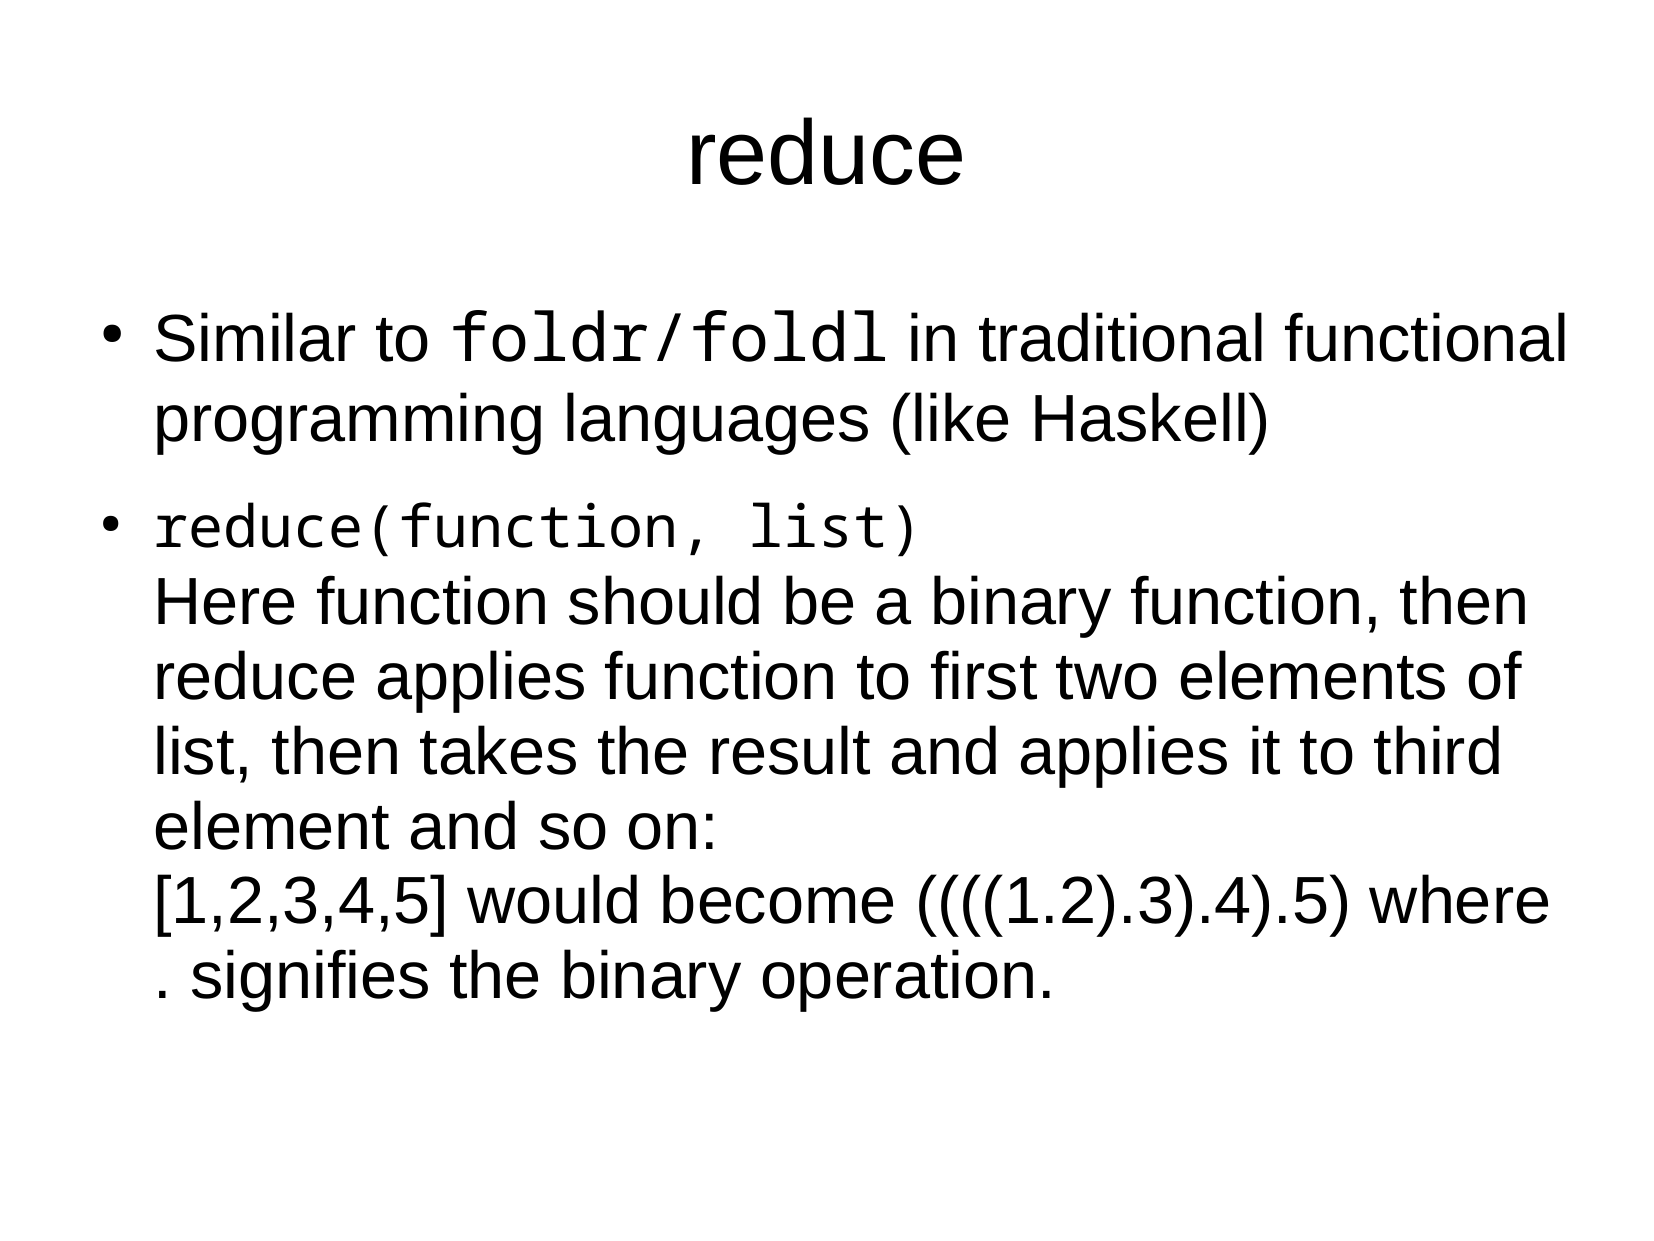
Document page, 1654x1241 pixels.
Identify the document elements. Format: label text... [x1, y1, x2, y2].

title reduce [82, 56, 1571, 250]
list Similar to foldr/foldl in traditional functional programming languages (like Haskell) reduce(function, list) Here function should be a binary function, then reduce applies function to first two elements of list, then takes the result and applies it to third element and so on: [1,2,3,4,5] would become ((((1.2).3).4).5) where . signifies the binary operation. [82, 290, 1571, 1109]
